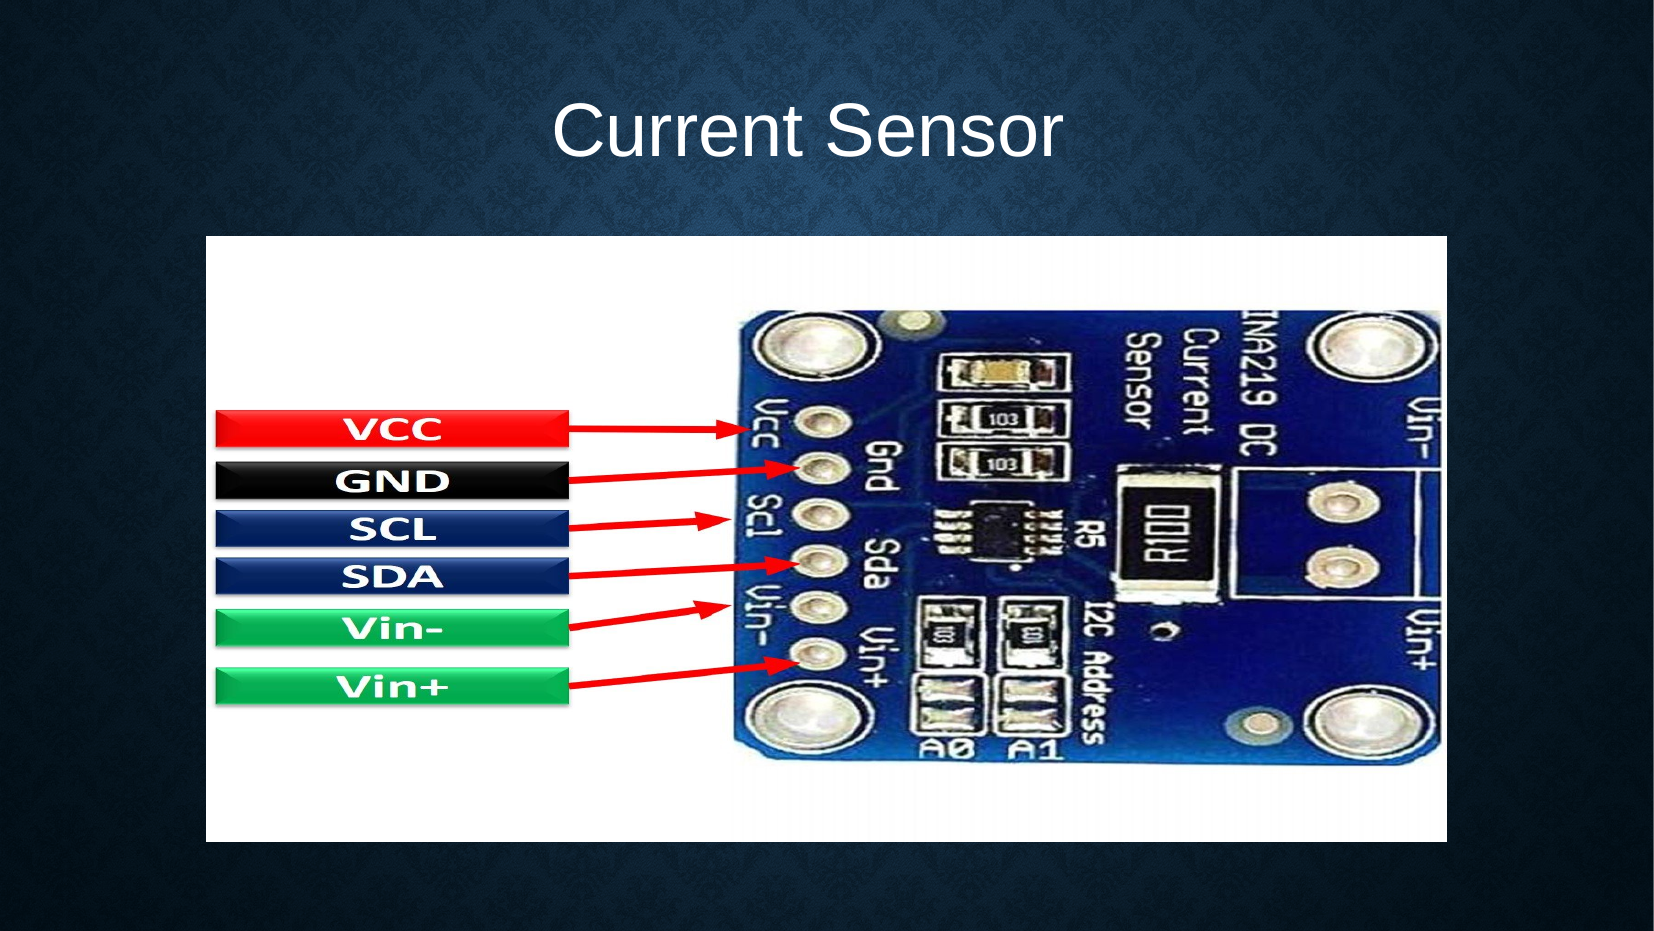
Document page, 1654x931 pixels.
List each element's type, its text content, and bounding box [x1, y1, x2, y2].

picture [0, 0, 1654, 931]
title Current Sensor [88, 82, 1528, 178]
